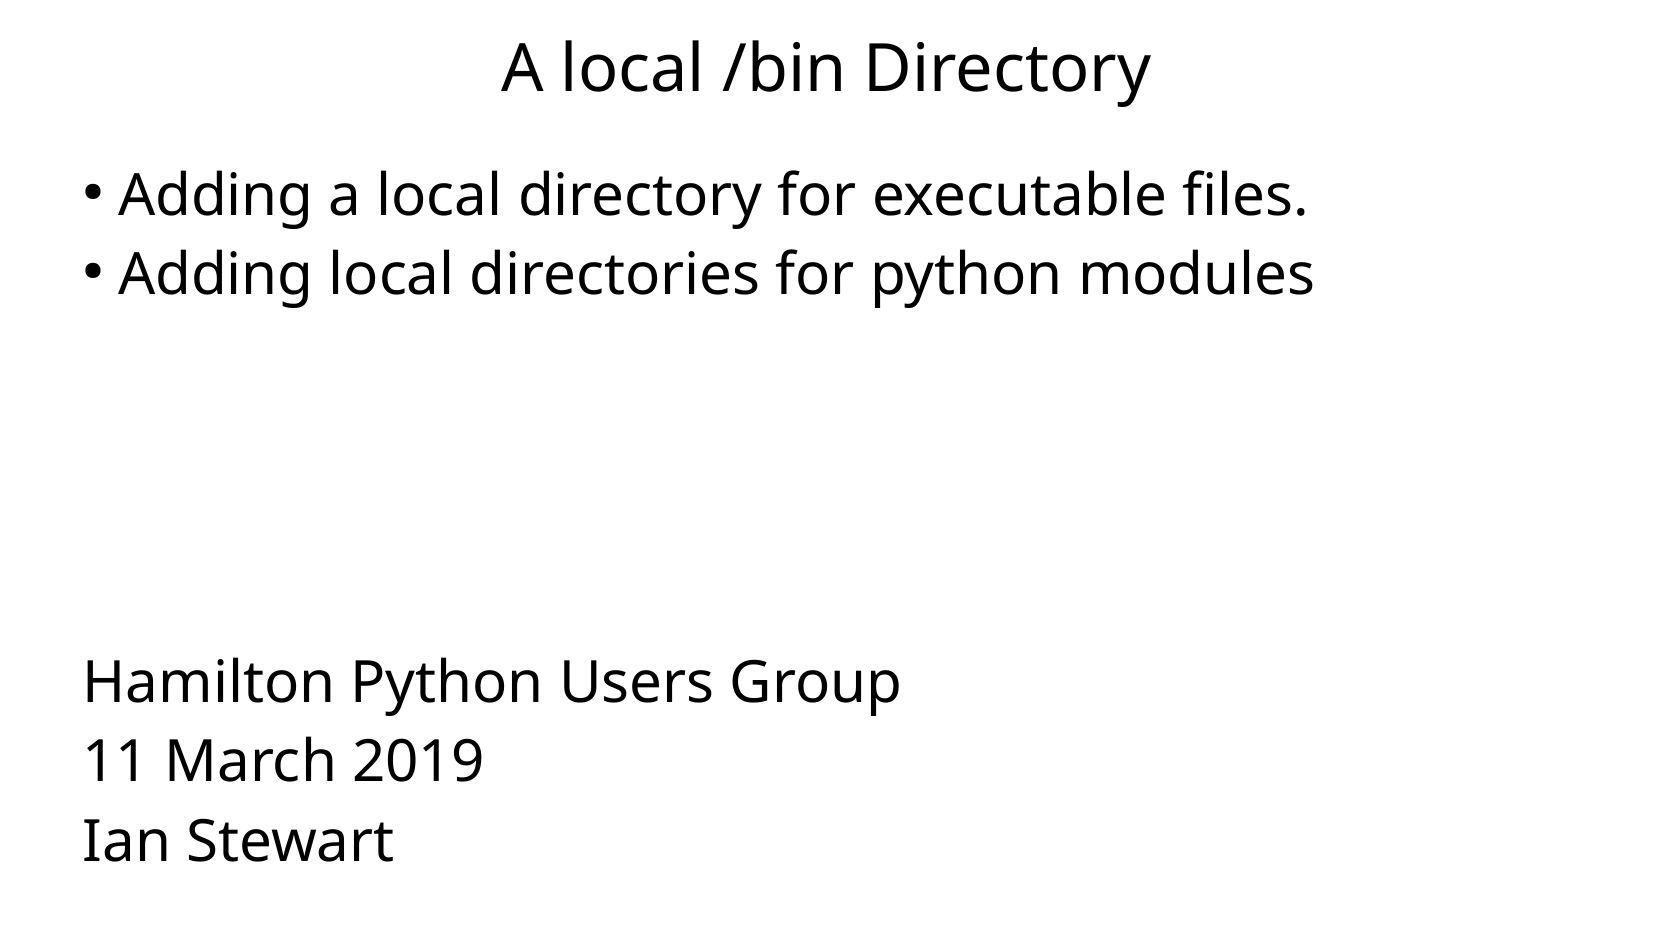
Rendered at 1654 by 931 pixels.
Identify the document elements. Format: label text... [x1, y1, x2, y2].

title A local /bin Directory [82, 13, 1571, 119]
text_box Hamilton Python Users Group 11 March 2019 Ian Stewart [82, 671, 1571, 847]
subtitle Adding a local directory for executable files. Adding local directories for python modules [82, 170, 1571, 296]
